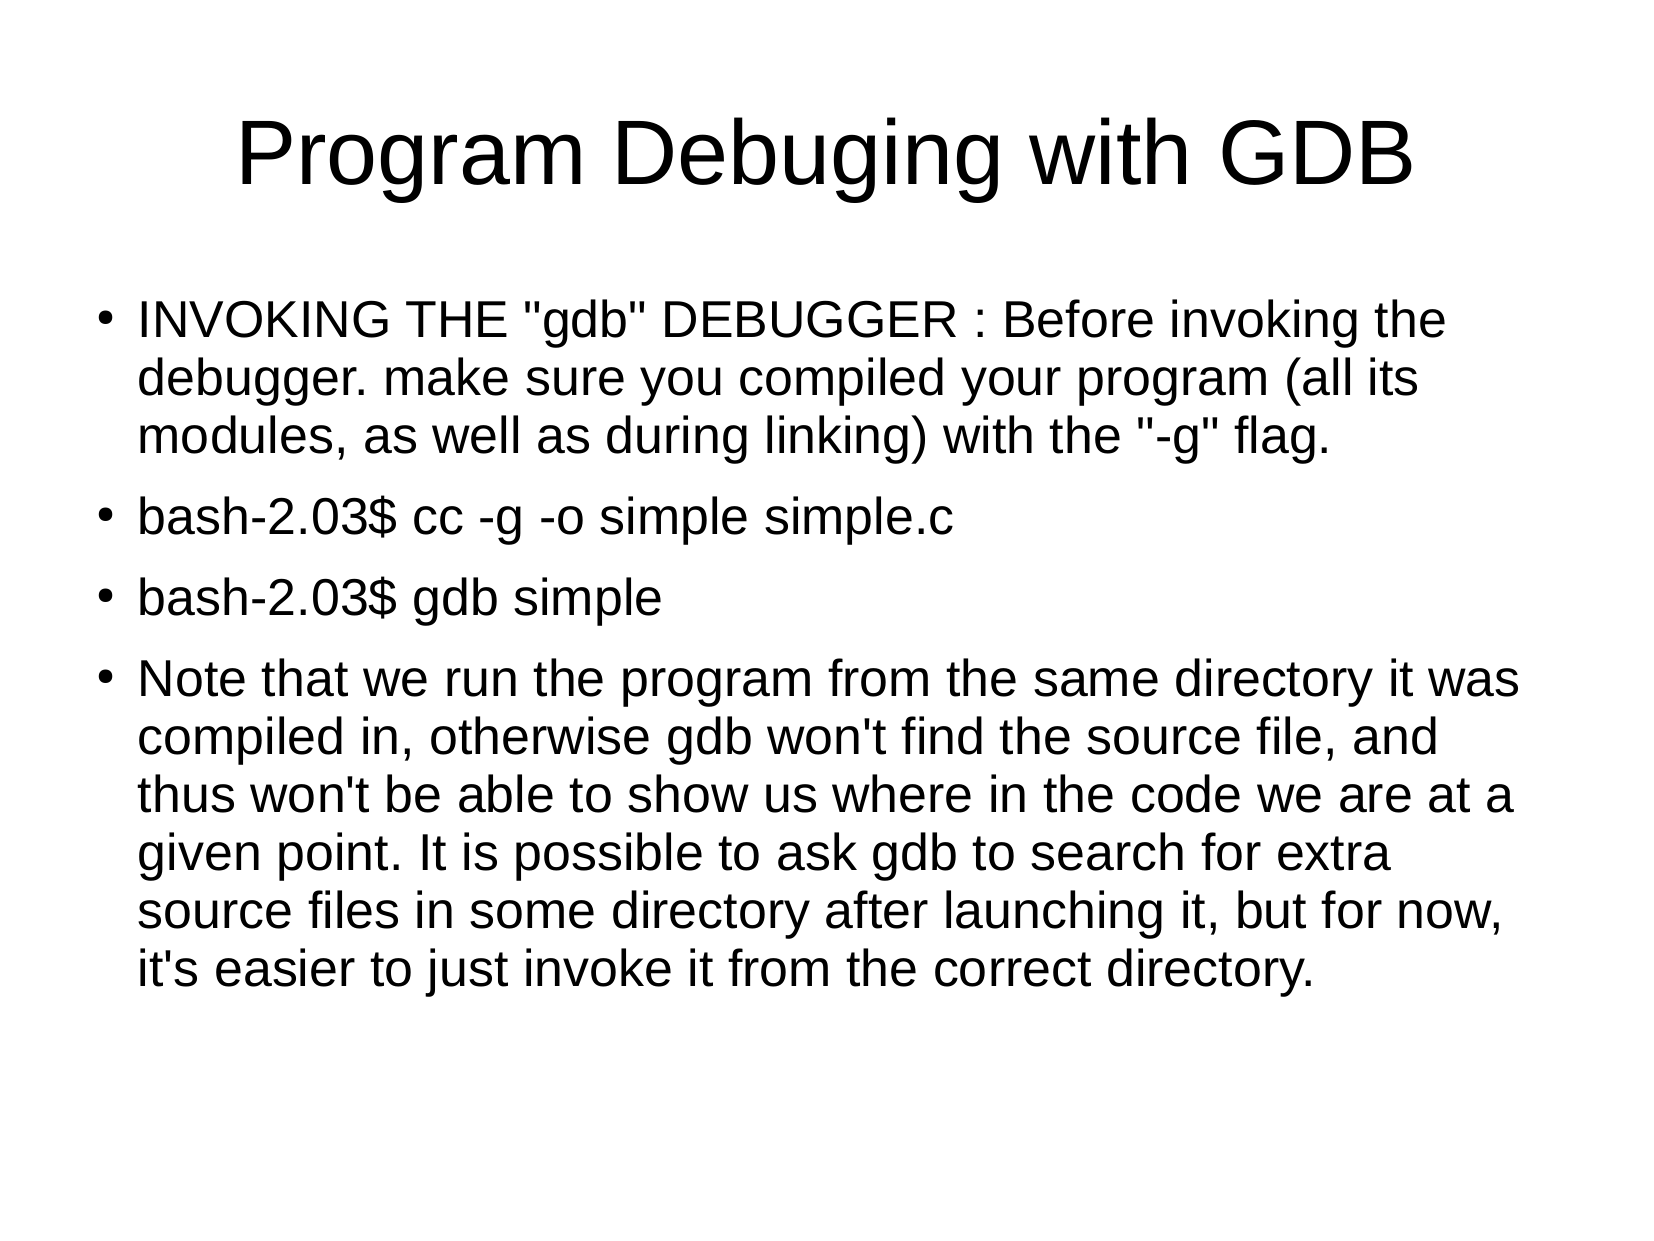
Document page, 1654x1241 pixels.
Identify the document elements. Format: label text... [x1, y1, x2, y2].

list INVOKING THE "gdb" DEBUGGER : Before invoking the debugger. make sure you compiled your program (all its modules, as well as during linking) with the "-g" flag. bash-2.03$ cc -g -o simple simple.c bash-2.03$ gdb simple Note that we run the program from the same directory it was compiled in, otherwise gdb won't find the source file, and thus won't be able to show us where in the code we are at a given point. It is possible to ask gdb to search for extra source files in some directory after launching it, but for now, it's easier to just invoke it from the correct directory. [82, 290, 1538, 1010]
title Program Debuging with GDB [82, 49, 1571, 257]
